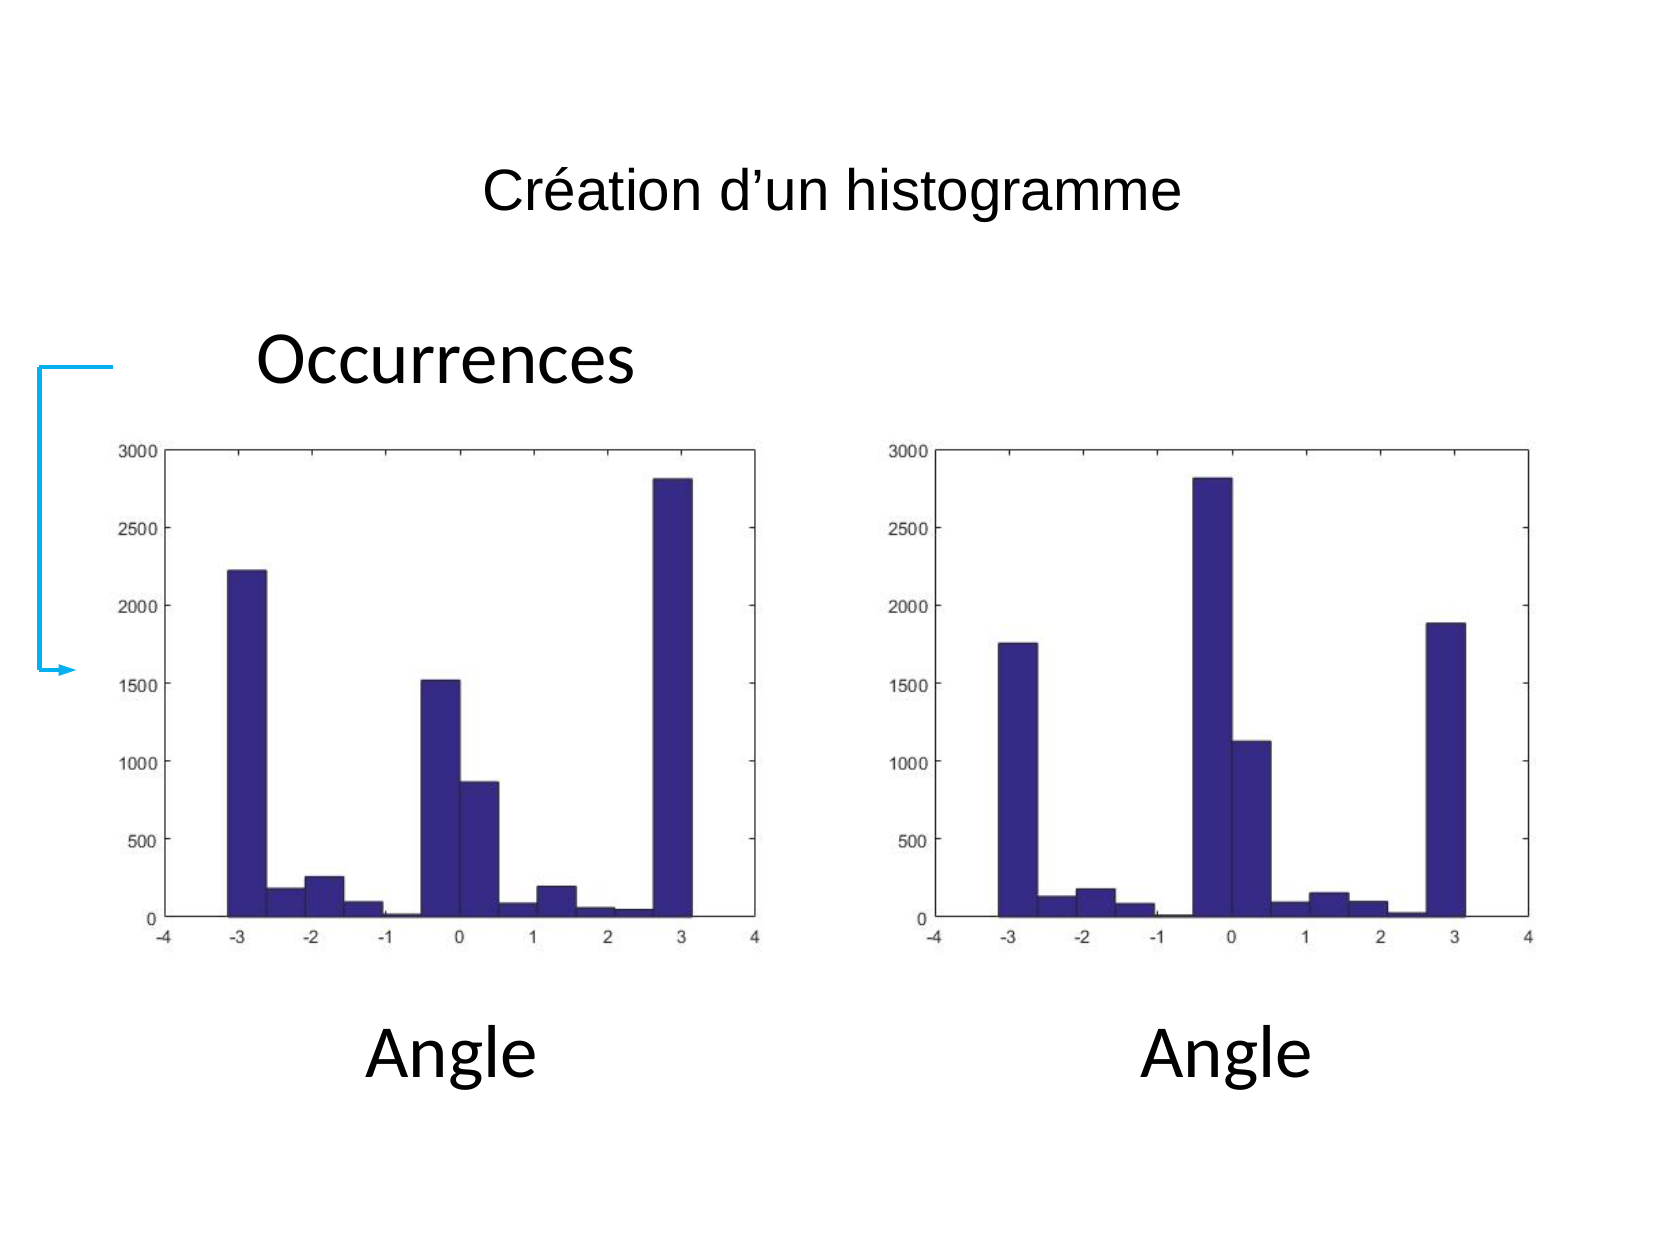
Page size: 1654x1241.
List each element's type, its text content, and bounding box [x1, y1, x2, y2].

text_box Angle [201, 995, 702, 1102]
picture [65, 407, 828, 980]
text_box Occurrences [196, 301, 697, 408]
picture [835, 407, 1602, 980]
text_box Création d’un histogramme [239, 145, 1427, 231]
text_box Angle [976, 995, 1477, 1102]
